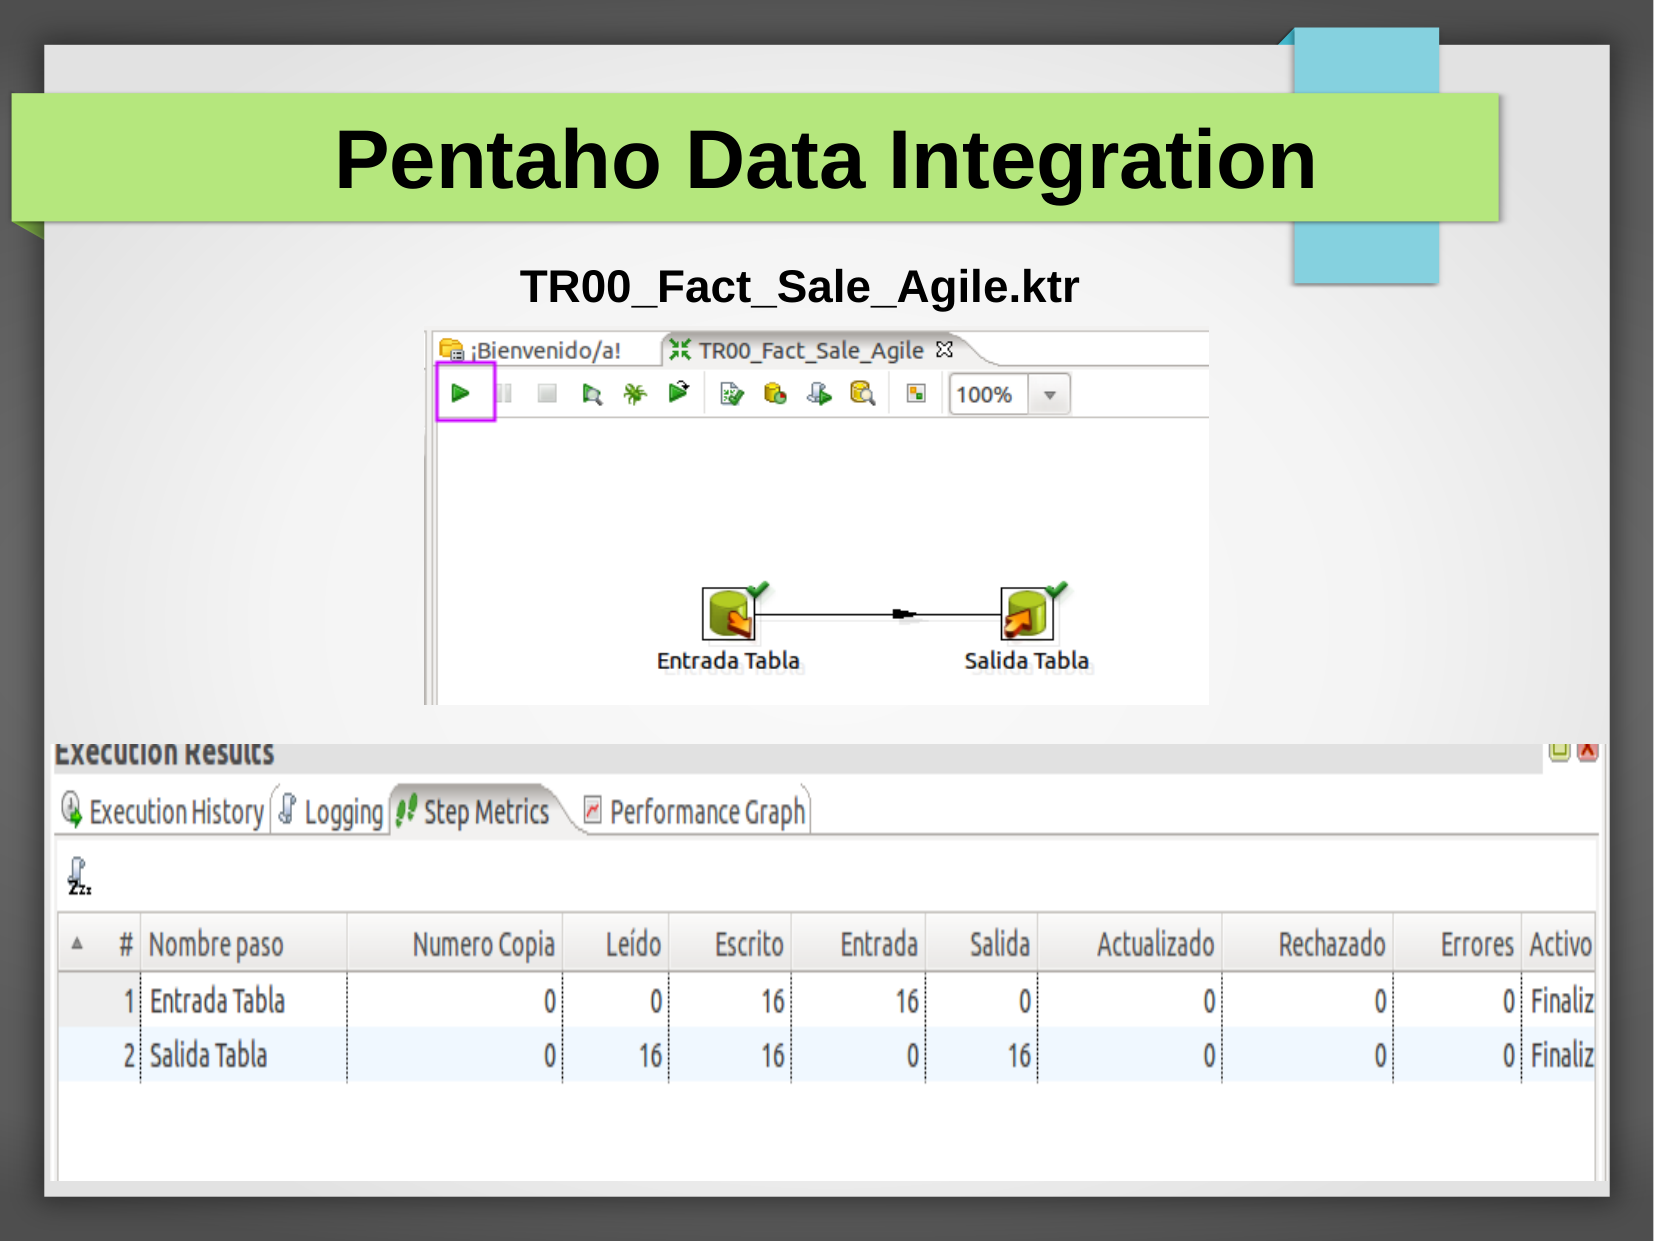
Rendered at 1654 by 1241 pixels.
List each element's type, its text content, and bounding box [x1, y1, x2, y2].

picture [0, 0, 1654, 1241]
text_box TR00_Fact_Sale_Agile.ktr [505, 253, 1095, 320]
title Pentaho Data Integration [70, 106, 1583, 213]
